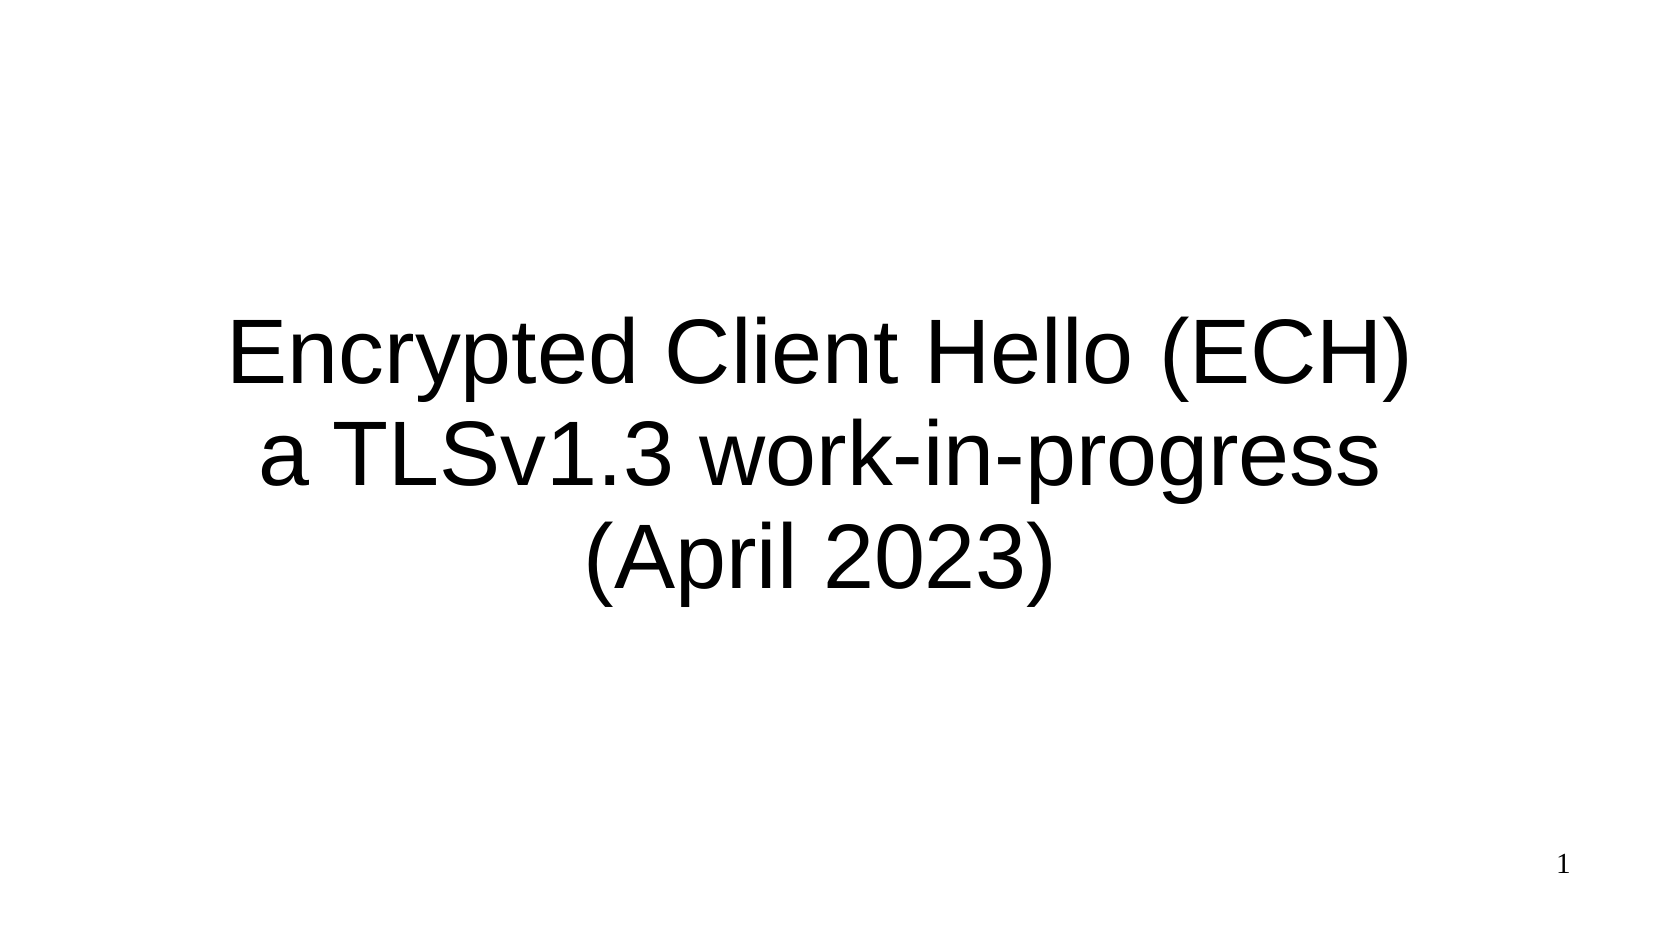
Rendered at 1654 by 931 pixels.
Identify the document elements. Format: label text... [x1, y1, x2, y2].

title Encrypted Client Hello (ECH) a TLSv1.3 work-in-progress (April 2023) [76, 300, 1565, 608]
